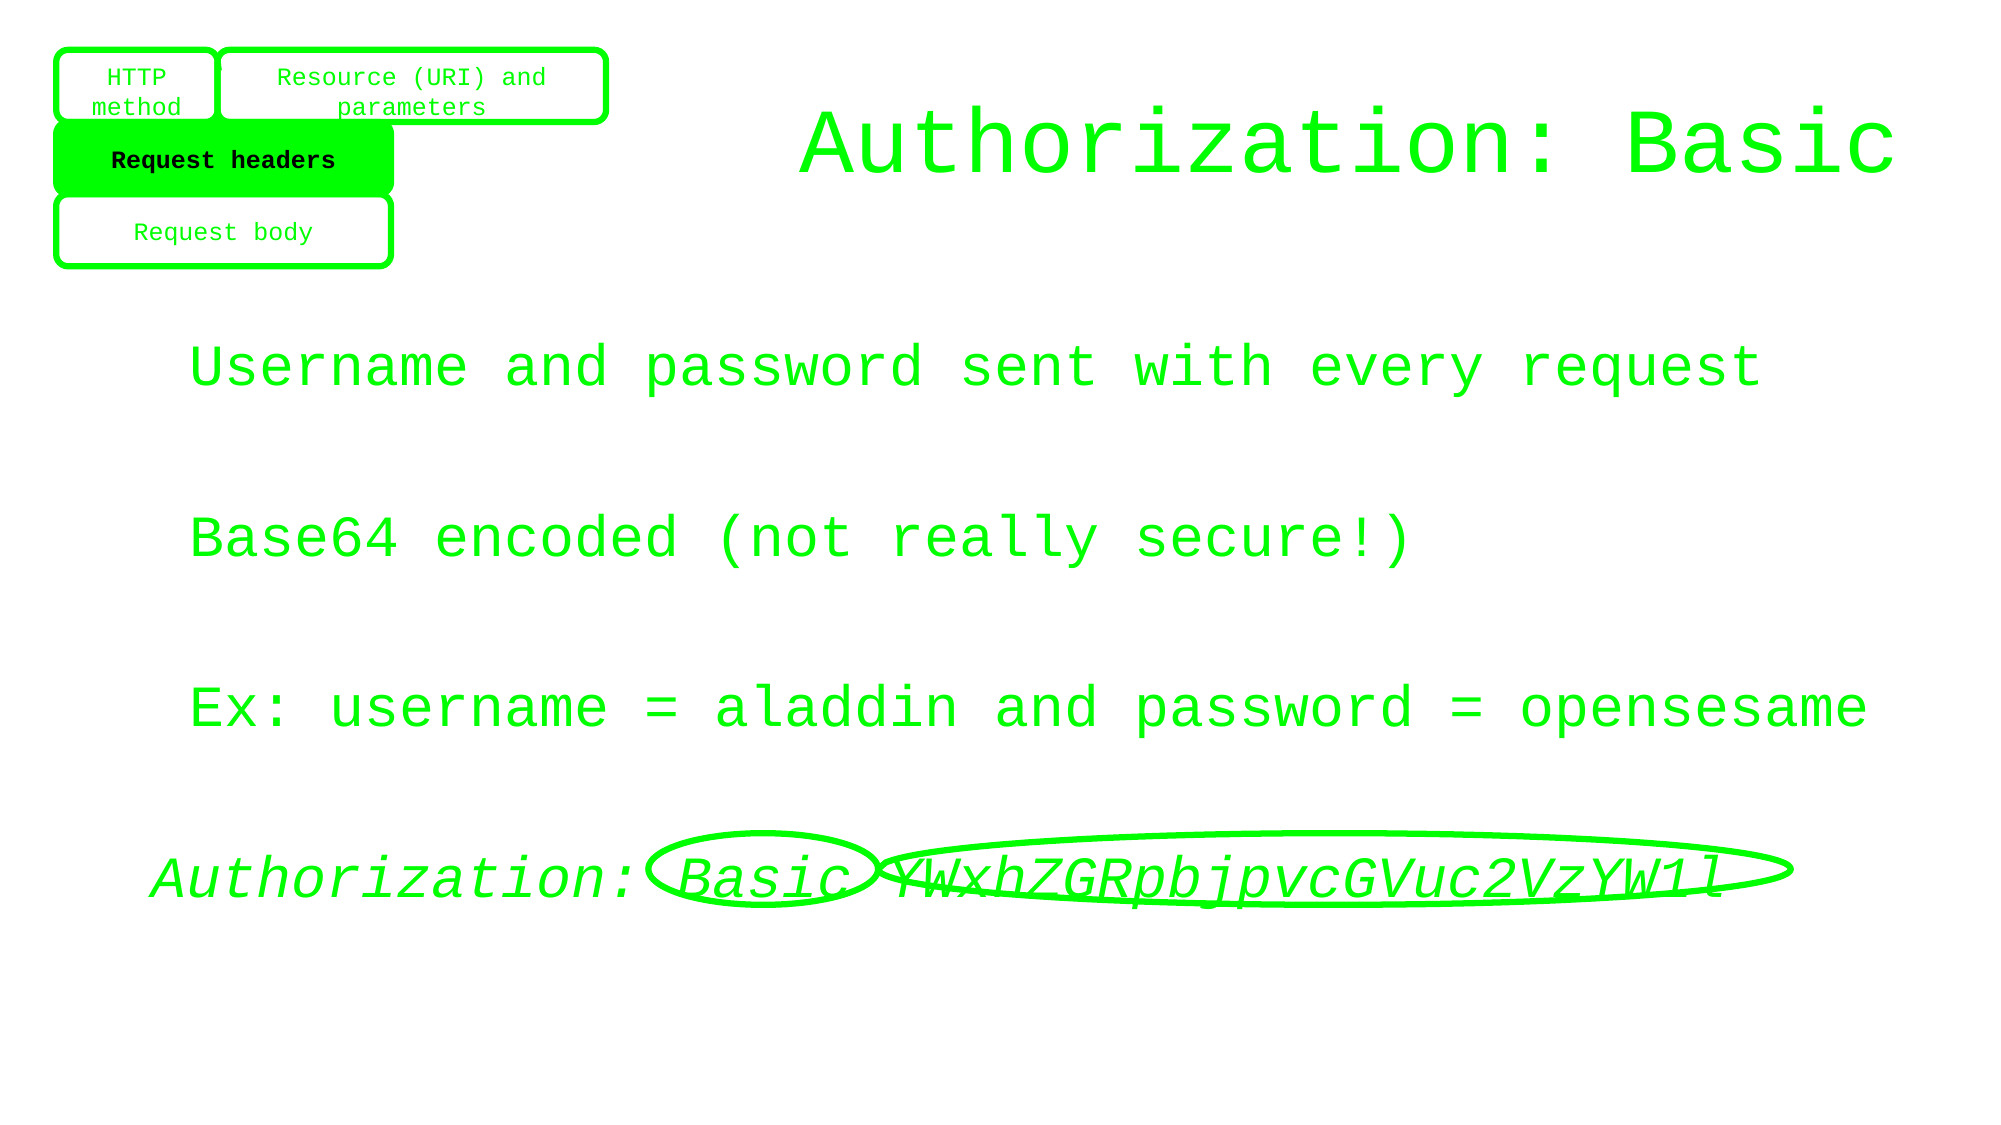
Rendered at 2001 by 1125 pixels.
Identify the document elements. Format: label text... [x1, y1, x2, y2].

text_box HTTP method [56, 49, 217, 122]
list Username and password sent with every request Base64 encoded (not really secure!) Ex: username = aladdin and password = opensesame Authorization: Basic YWxhZGRpbjpvcGVuc2VzYW1l [136, 327, 1965, 1116]
text_box Request headers [56, 121, 392, 194]
text_box Request body [56, 194, 392, 267]
text_box Resource (URI) and parameters [217, 49, 607, 123]
text_box Authorization: Basic [699, 73, 2000, 201]
